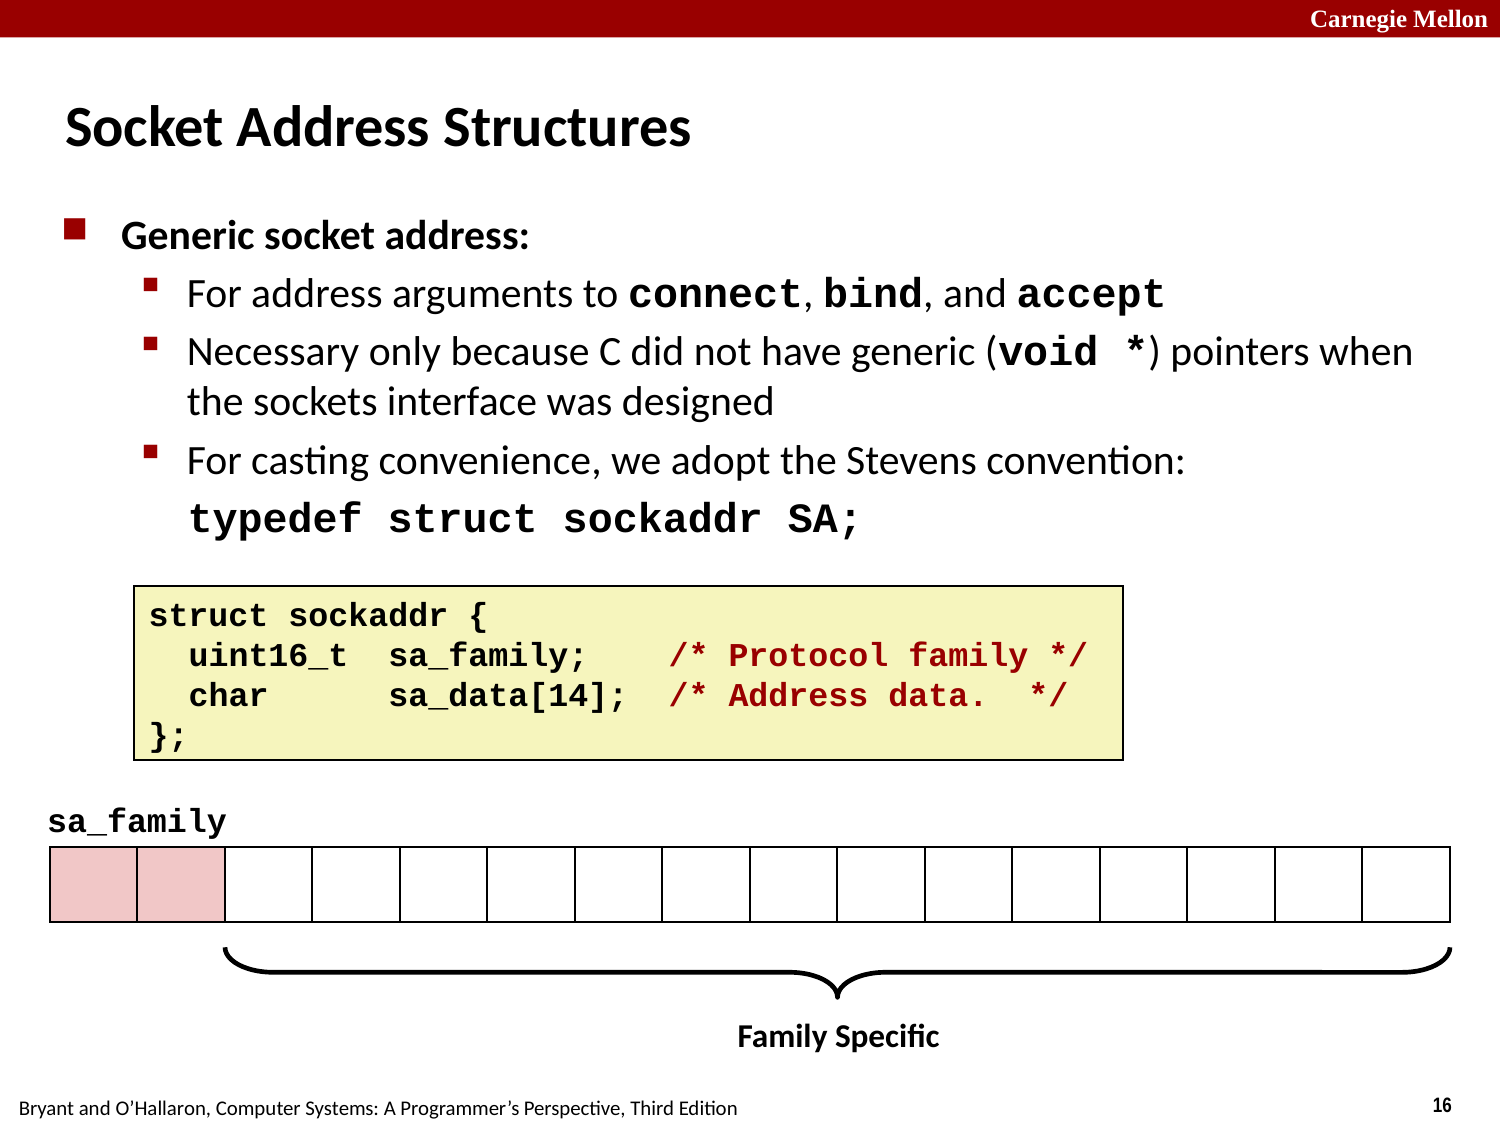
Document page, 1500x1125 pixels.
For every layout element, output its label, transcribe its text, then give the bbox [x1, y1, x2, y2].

text_box Family Specific [722, 1006, 955, 1062]
list Generic socket address: For address arguments to connect, bind, and accept Necessary only because C did not have generic (void *) pointers when the sockets interface was designed For casting convenience, we adopt the Stevens convention: typedef struct sockaddr SA; [50, 200, 1480, 575]
text_box struct sockaddr { uint16_t sa_family; /* Protocol family */ char sa_data[14]; /* Address data. */ }; [133, 585, 1124, 761]
text_box sa_family [32, 792, 243, 847]
title Socket Address Structures [50, 59, 1480, 188]
text_box [49, 847, 224, 923]
